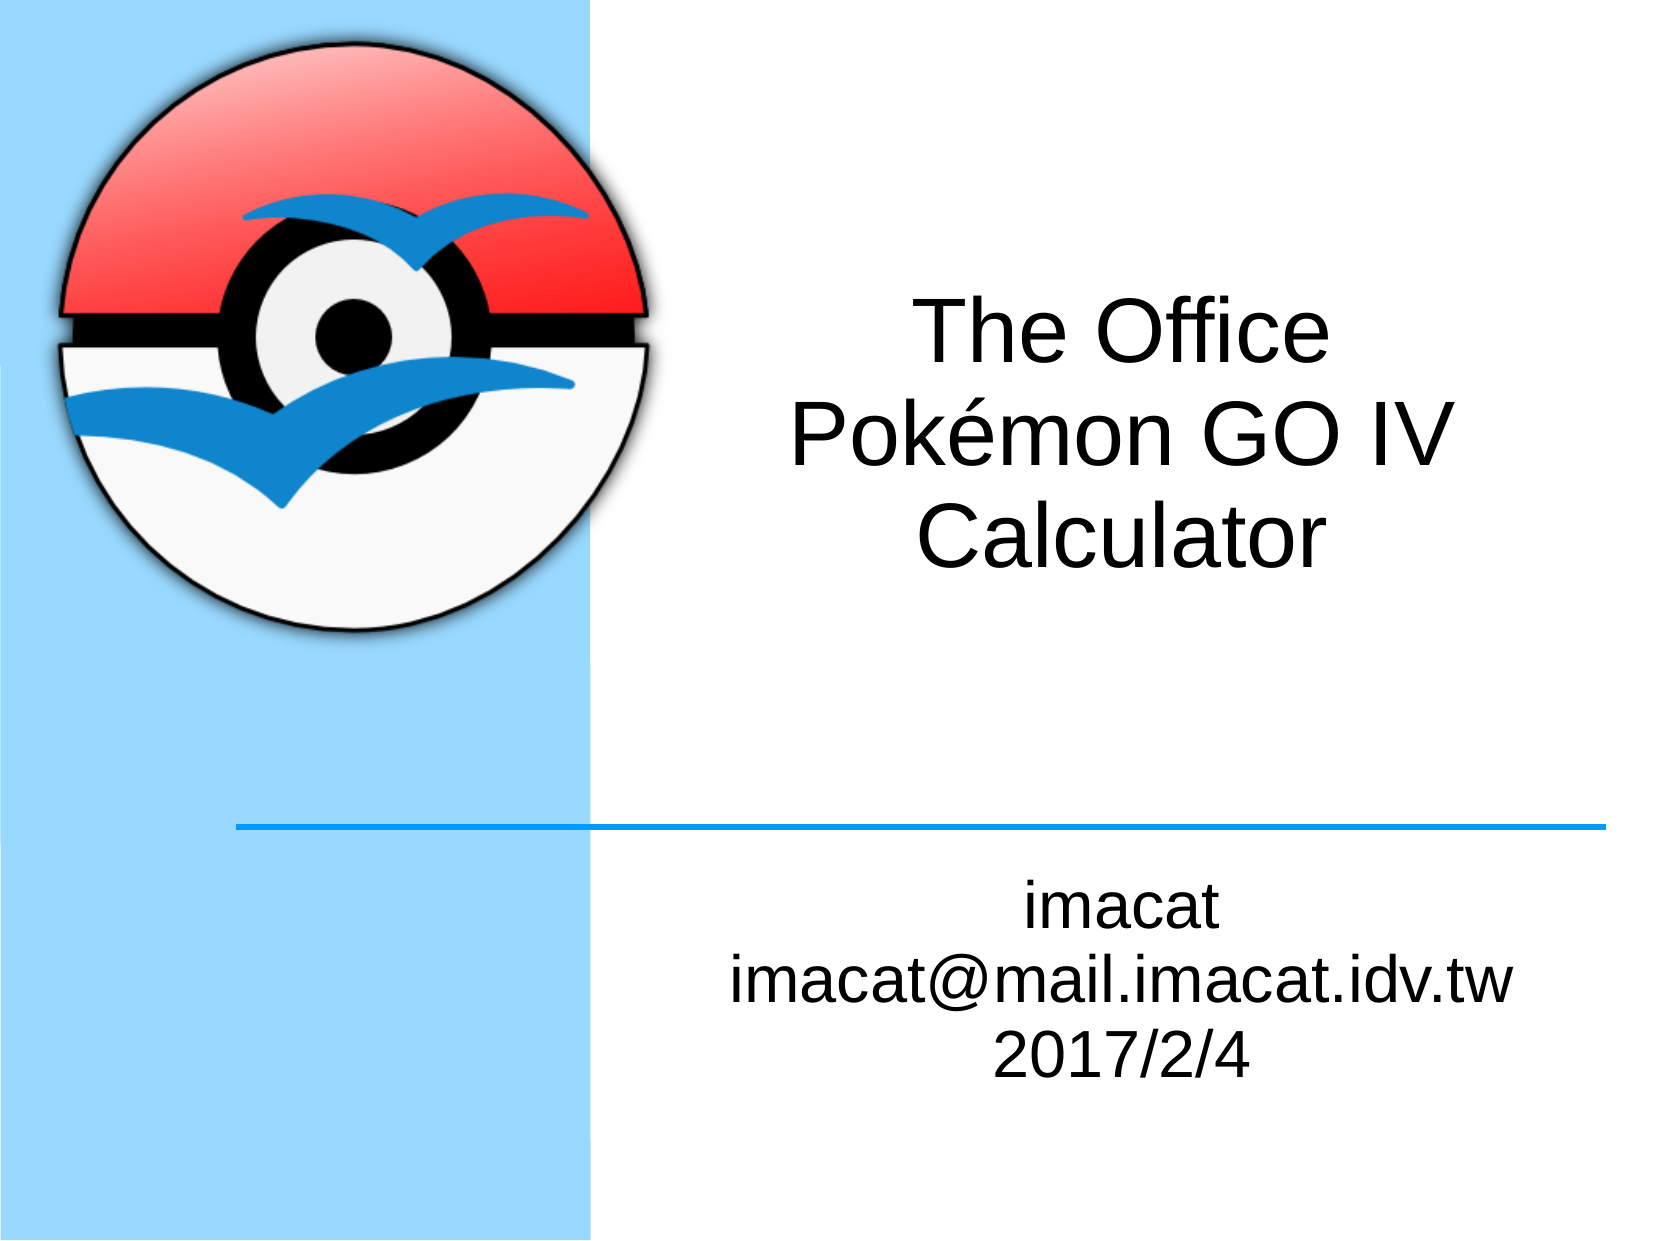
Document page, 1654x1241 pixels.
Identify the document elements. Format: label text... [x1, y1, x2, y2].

picture [37, 21, 671, 654]
subtitle imacat imacat@mail.imacat.idv.tw 2017/2/4 [673, 850, 1571, 1109]
title The Office Pokémon GO IV Calculator [673, 49, 1571, 818]
